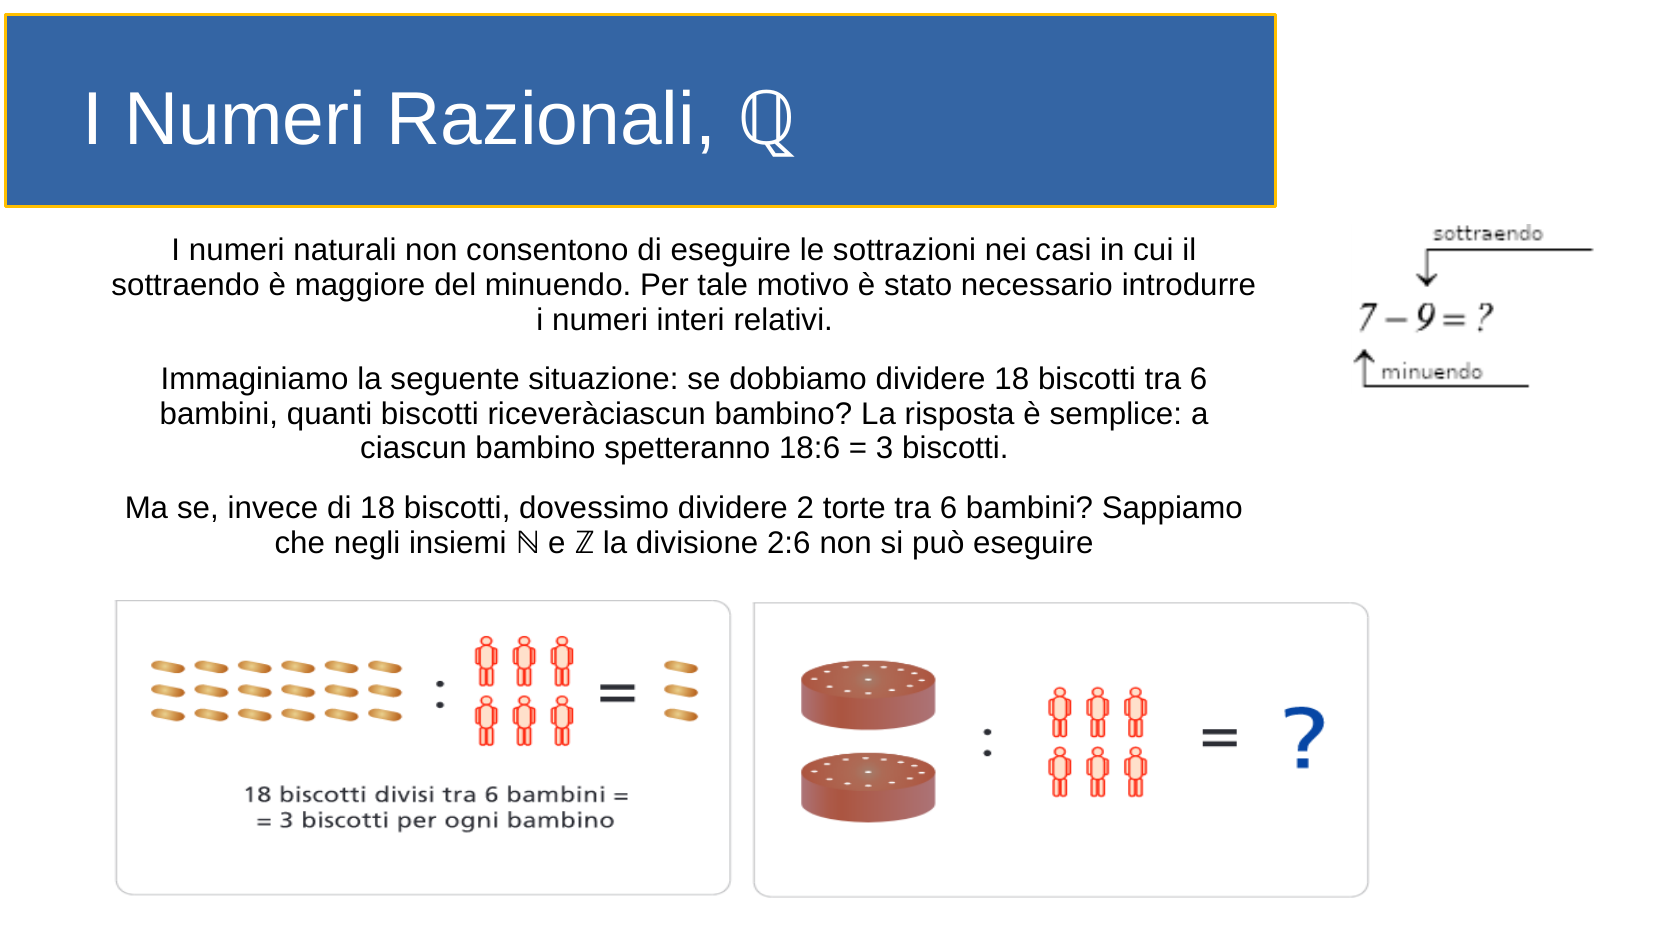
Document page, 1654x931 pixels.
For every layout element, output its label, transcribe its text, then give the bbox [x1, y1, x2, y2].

title I Numeri Razionali, ℚ [82, 44, 1235, 192]
text_box I numeri naturali non consentono di eseguire le sottrazioni nei casi in cui il sottraendo è maggiore del minuendo. Per tale motivo è stato necessario introdurre i numeri interi relativi. Immaginiamo la seguente situazione: se dobbiamo dividere 18 biscotti tra 6 bambini, quanti biscotti riceveràciascun bambino? La risposta è semplice: a ciascun bambino spetteranno 18:6 = 3 biscotti. Ma se, invece di 18 biscotti, dovessimo dividere 2 torte tra 6 bambini? Sappiamo che negli insiemi ℕ e ℤ la divisione 2:6 non si può eseguire [95, 225, 1276, 264]
picture [112, 599, 1374, 901]
picture [1350, 224, 1596, 394]
